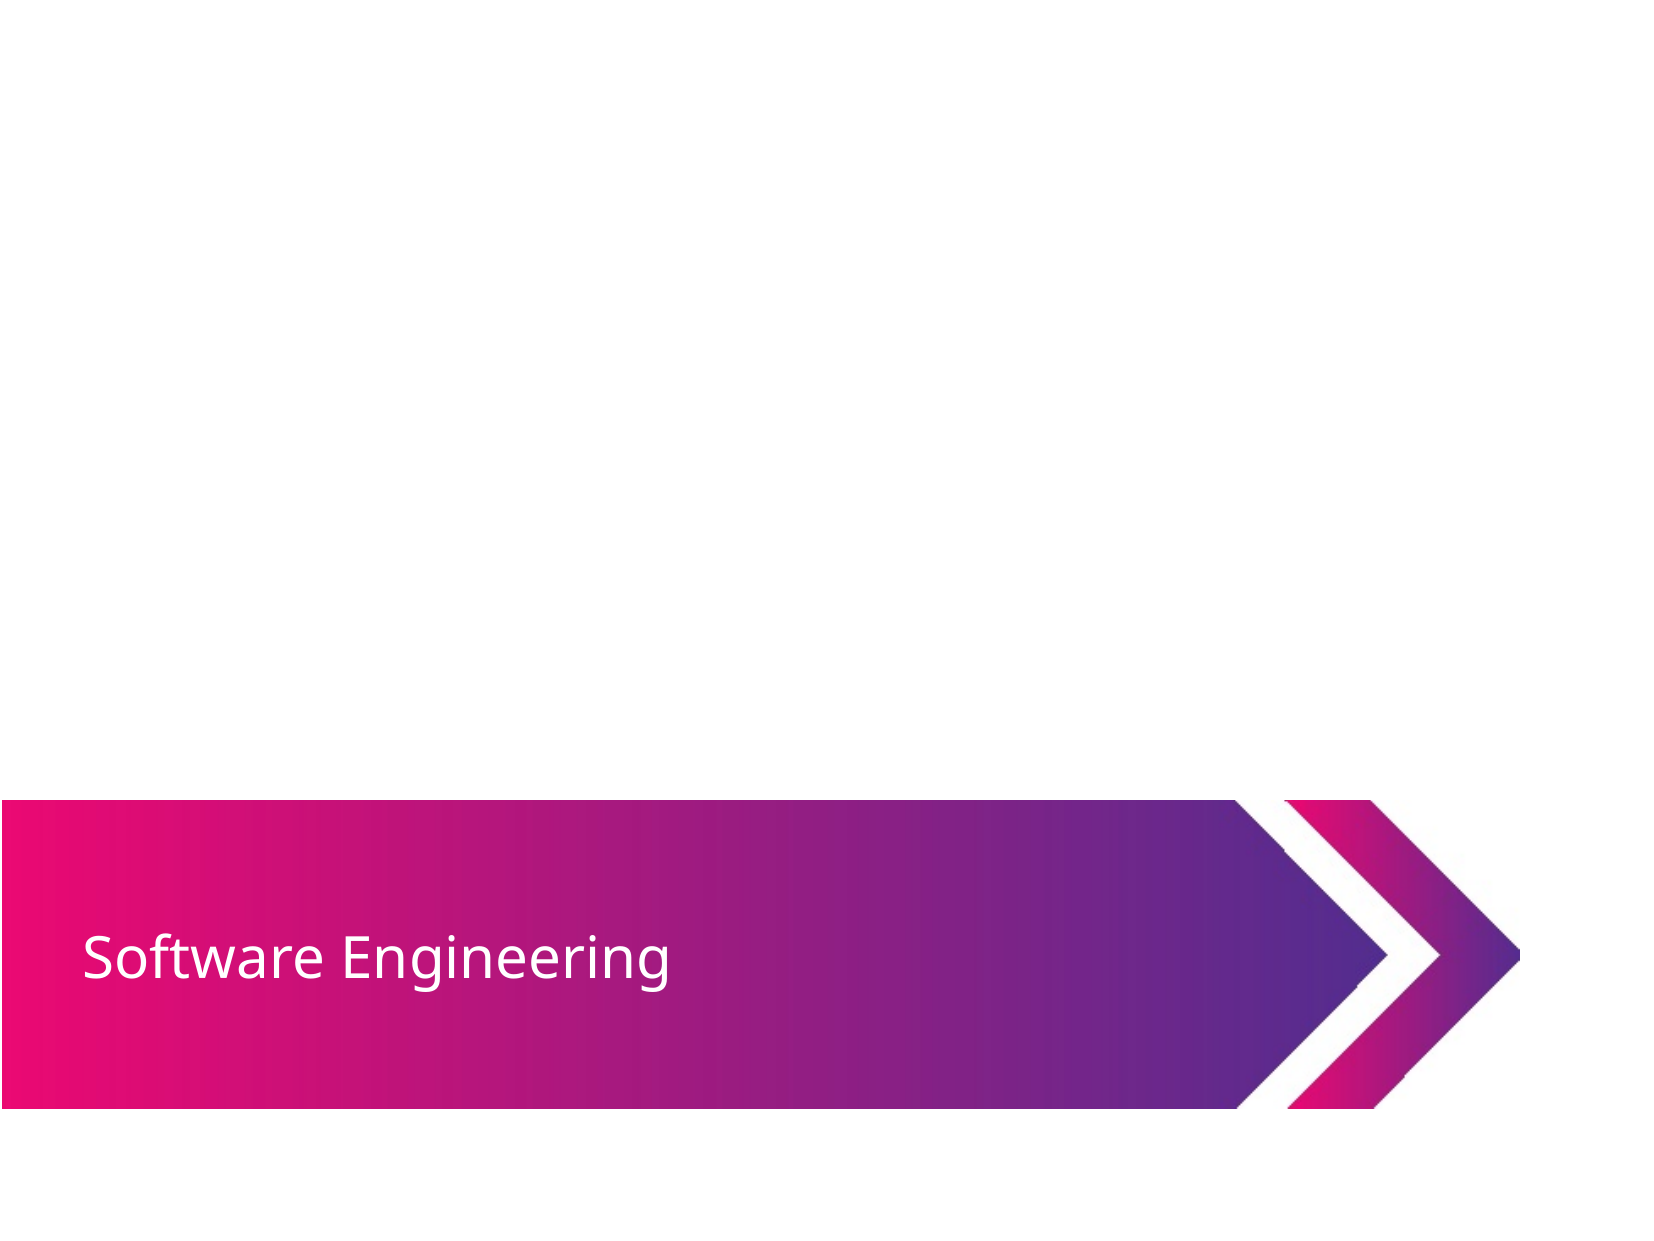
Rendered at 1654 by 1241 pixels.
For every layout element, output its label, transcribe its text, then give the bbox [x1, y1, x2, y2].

picture [2, 800, 1520, 1109]
title Software Engineering [82, 852, 1396, 1060]
